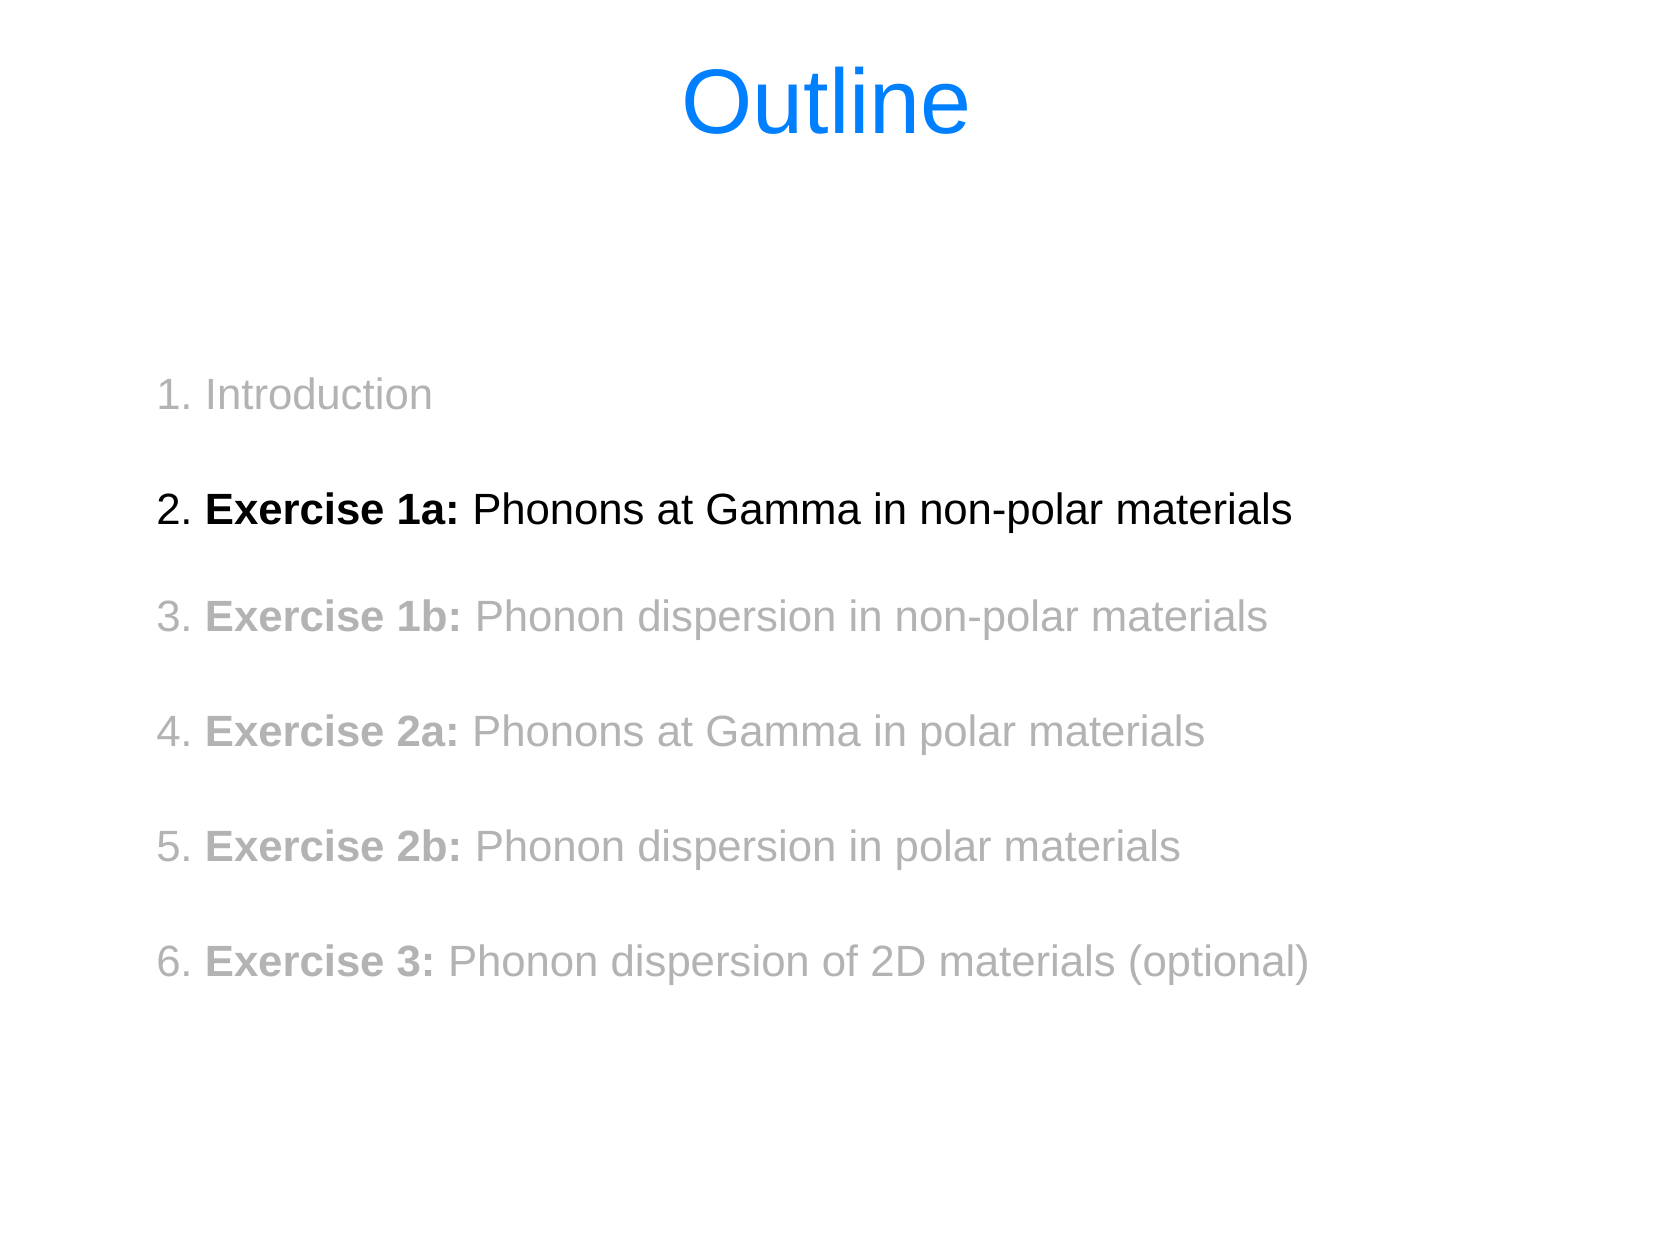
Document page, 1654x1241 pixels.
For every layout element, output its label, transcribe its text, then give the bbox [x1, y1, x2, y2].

title Outline [82, 49, 1571, 257]
text_box [153, 240, 1324, 421]
text_box [150, 555, 1321, 1081]
list 1. Introduction 2. Exercise 1a: Phonons at Gamma in non-polar materials 3. Exercise 1b: Phonon dispersion in non-polar materials 4. Exercise 2a: Phonons at Gamma in polar materials 5. Exercise 2b: Phonon dispersion in polar materials 6. Exercise 3: Phonon dispersion of 2D materials (optional) [135, 370, 1516, 991]
